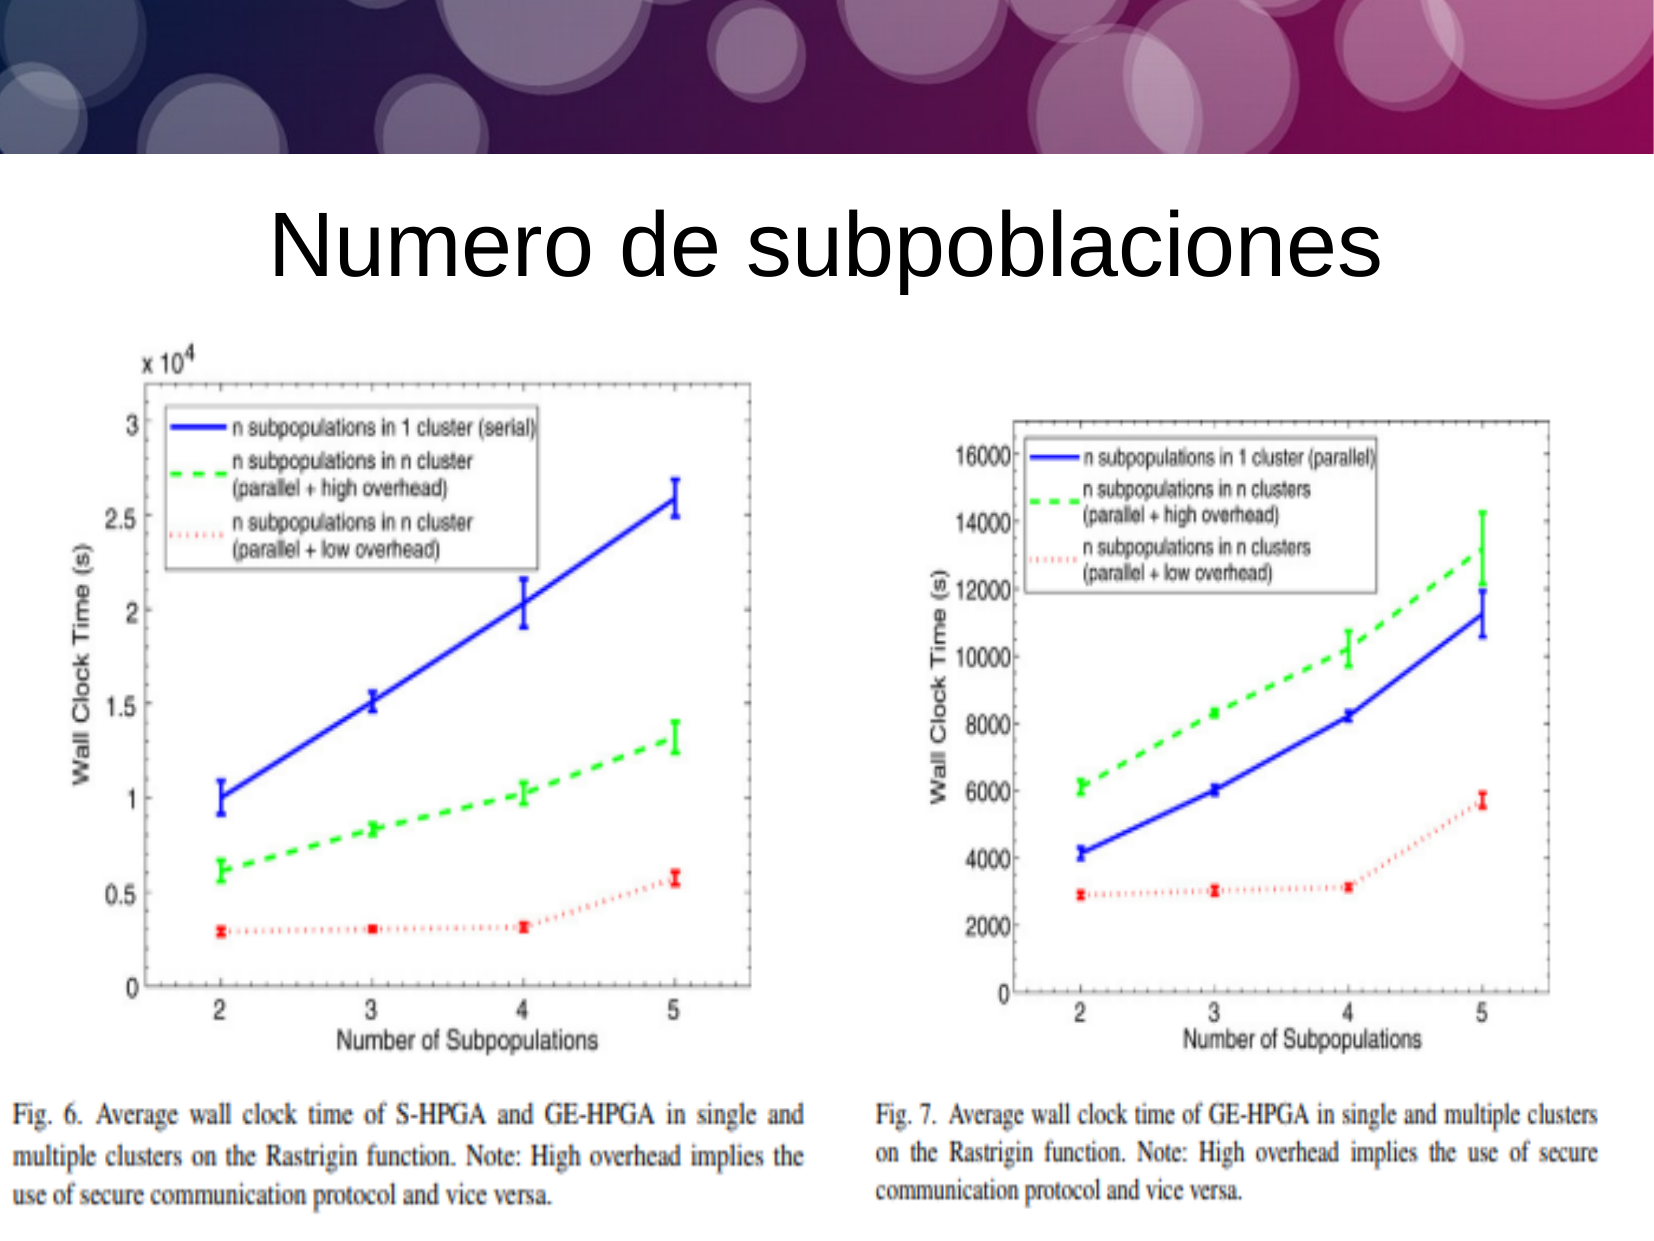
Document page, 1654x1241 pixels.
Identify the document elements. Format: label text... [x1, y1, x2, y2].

title Numero de subpoblaciones [82, 159, 1571, 331]
picture [0, 0, 1654, 154]
picture [0, 330, 1654, 1241]
